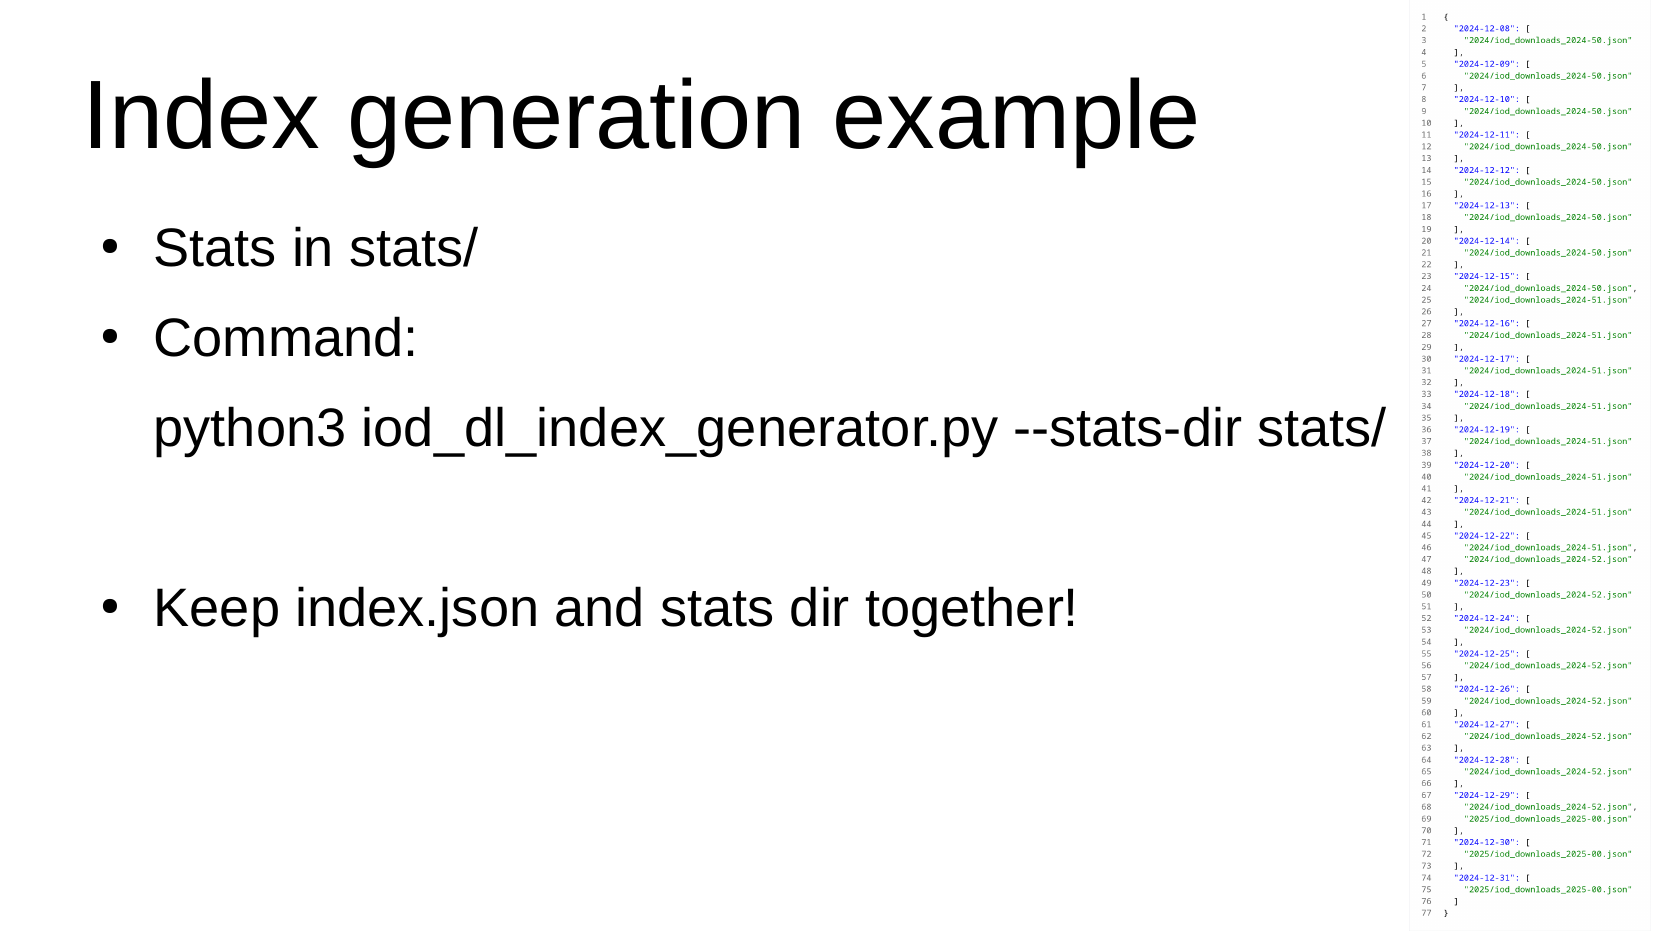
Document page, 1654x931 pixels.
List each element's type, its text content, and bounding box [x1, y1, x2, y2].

list Stats in stats/ Command: python3 iod_dl_index_generator.py --stats-dir stats/ Keep index.json and stats dir together! [82, 217, 1409, 758]
title Index generation example [82, 37, 1409, 193]
picture [1409, 0, 1651, 931]
